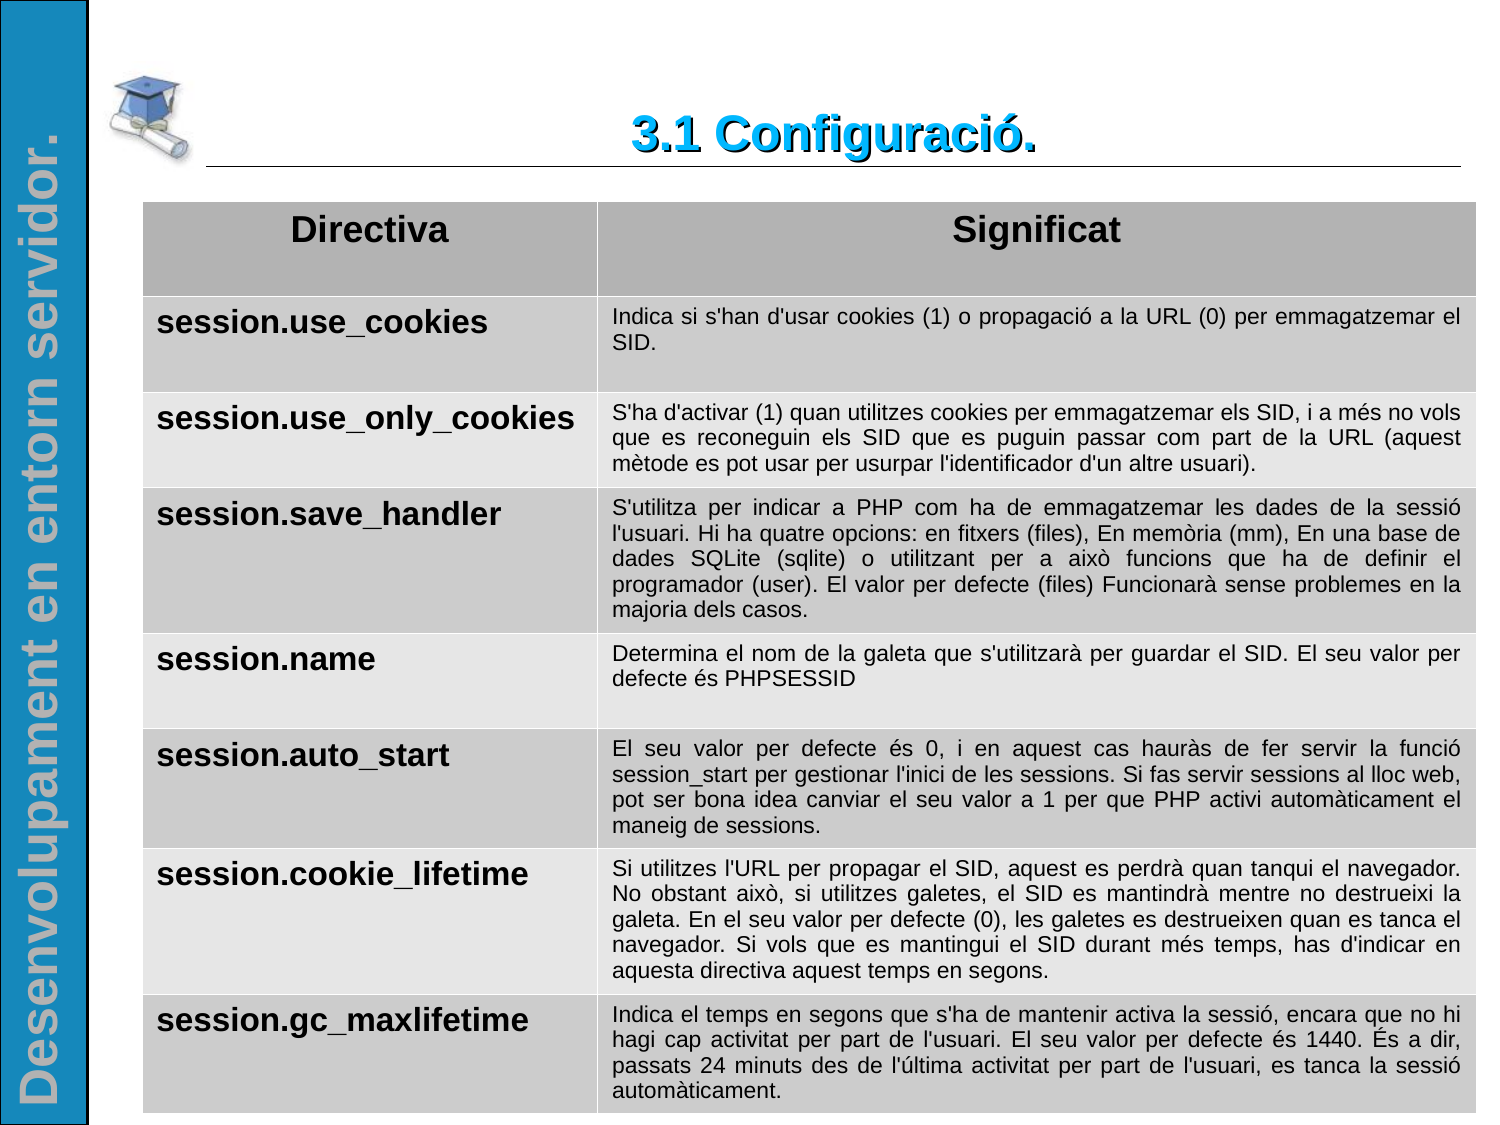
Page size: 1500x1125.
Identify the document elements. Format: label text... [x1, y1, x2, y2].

table_cell session.gc_maxlifetime [143, 995, 597, 1113]
table_cell S'ha d'activar (1) quan utilitzes cookies per emmagatzemar els SID, i a més no vols que es reconeguin els SID que es puguin passar com part de la URL (aquest mètode es pot usar per usurpar l'identificador d'un altre usuari). [598, 393, 1476, 487]
table_cell Determina el nom de la galeta que s'utilitzarà per guardar el SID. El seu valor per defecte és PHPSESSID [598, 634, 1476, 728]
table_cell session.use_cookies [143, 297, 597, 392]
table_cell Indica el temps en segons que s'ha de mantenir activa la sessió, encara que no hi hagi cap activitat per part de l'usuari. El seu valor per defecte és 1440. És a dir, passats 24 minuts des de l'última activitat per part de l'usuari, es tanca la sessió automàticament. [598, 995, 1476, 1113]
picture [93, 61, 206, 174]
table_header Significat [598, 202, 1476, 296]
title 3.1 Configuració. [206, 88, 1447, 178]
table_header Directiva [143, 202, 597, 296]
table_cell session.name [143, 634, 597, 728]
table_cell session.use_only_cookies [143, 393, 597, 487]
table_cell S'utilitza per indicar a PHP com ha de emmagatzemar les dades de la sessió l'usuari. Hi ha quatre opcions: en fitxers (files), En memòria (mm), En una base de dades SQLite (sqlite) o utilitzant per a això funcions que ha de definir el programador (user). El valor per defecte (files) Funcionarà sense problemes en la majoria dels casos. [598, 488, 1476, 633]
table_cell El seu valor per defecte és 0, i en aquest cas hauràs de fer servir la funció session_start per gestionar l'inici de les sessions. Si fas servir sessions al lloc web, pot ser bona idea canviar el seu valor a 1 per que PHP activi automàticament el maneig de sessions. [598, 729, 1476, 848]
table_cell session.save_handler [143, 488, 597, 633]
table_cell session.cookie_lifetime [143, 849, 597, 994]
table_cell Indica si s'han d'usar cookies (1) o propagació a la URL (0) per emmagatzemar el SID. [598, 297, 1476, 392]
table_cell session.auto_start [143, 729, 597, 848]
table_cell Si utilitzes l'URL per propagar el SID, aquest es perdrà quan tanqui el navegador. No obstant això, si utilitzes galetes, el SID es mantindrà mentre no destrueixi la galeta. En el seu valor per defecte (0), les galetes es destrueixen quan es tanca el navegador. Si vols que es mantingui el SID durant més temps, has d'indicar en aquesta directiva aquest temps en segons. [598, 849, 1476, 994]
